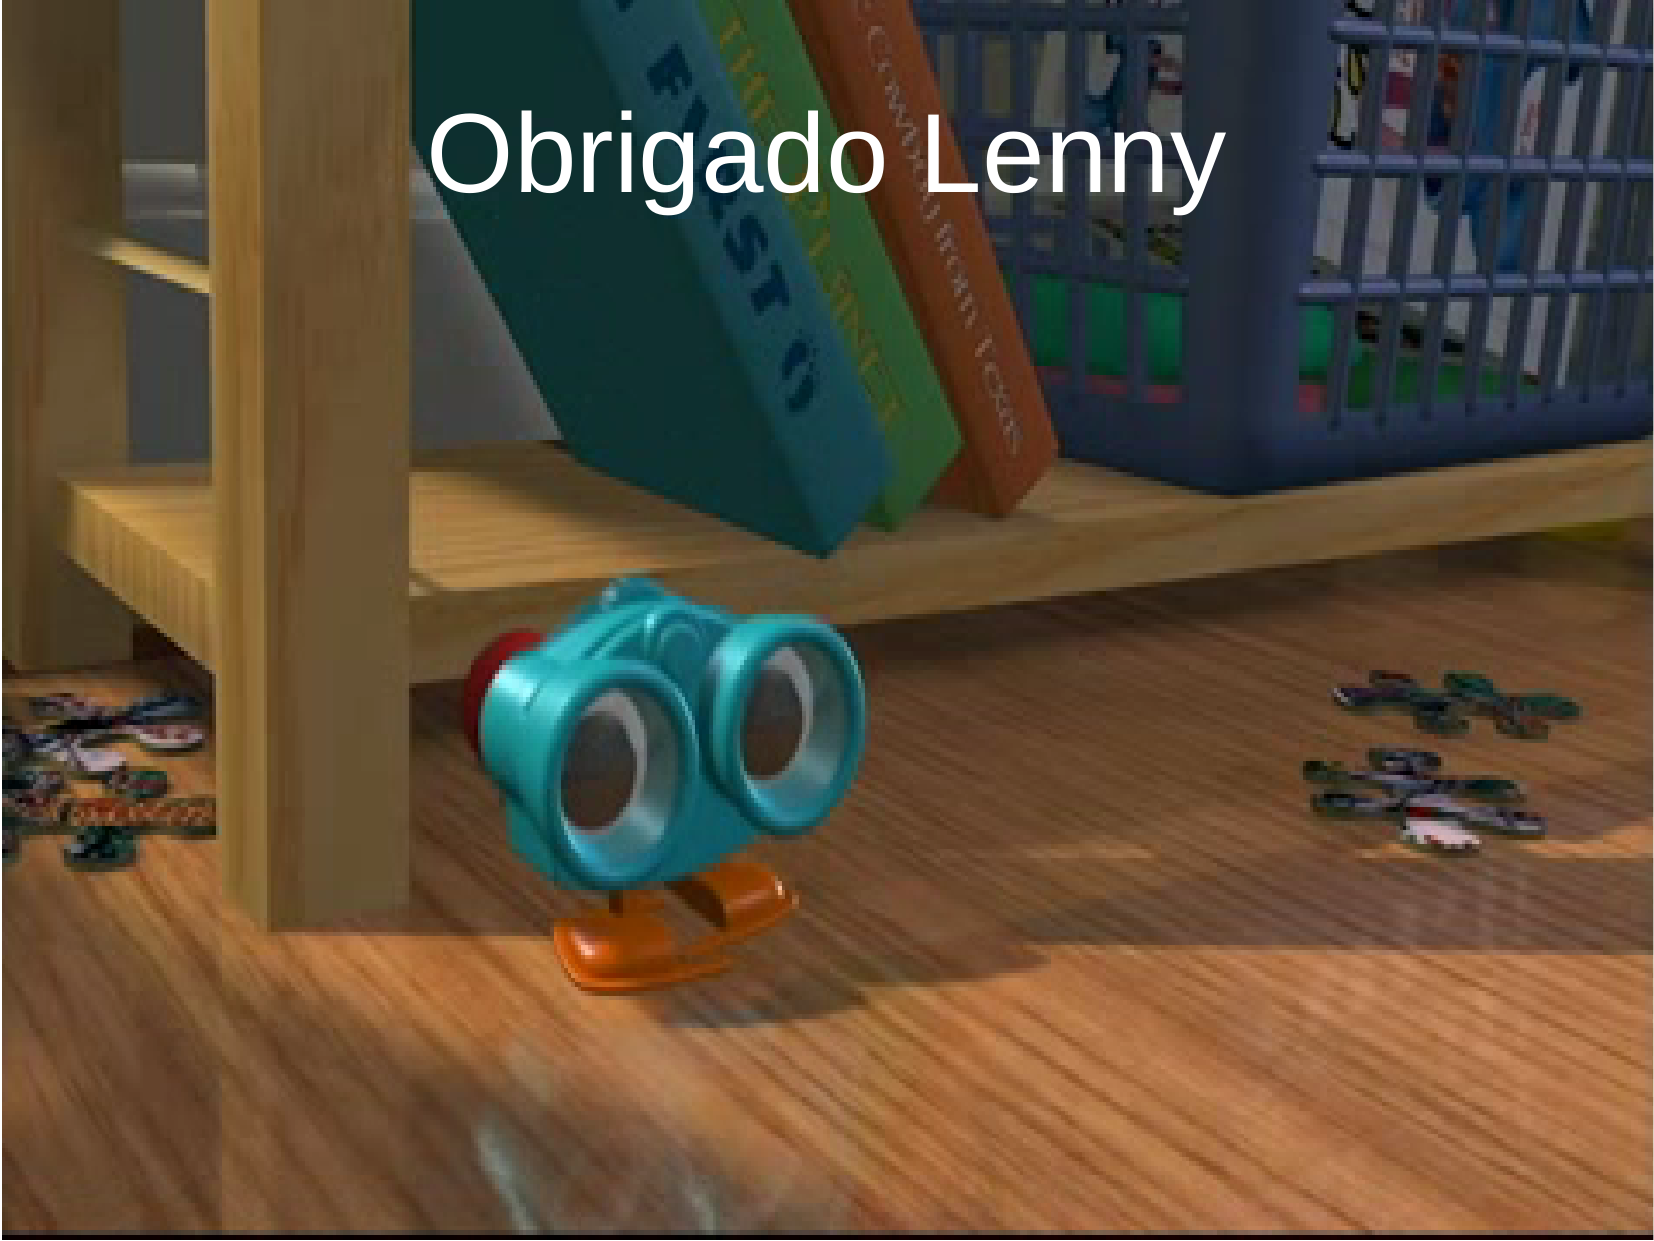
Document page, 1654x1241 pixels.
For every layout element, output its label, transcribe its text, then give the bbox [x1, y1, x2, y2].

picture [2, 0, 1654, 1240]
title Obrigado Lenny [82, 49, 1571, 257]
